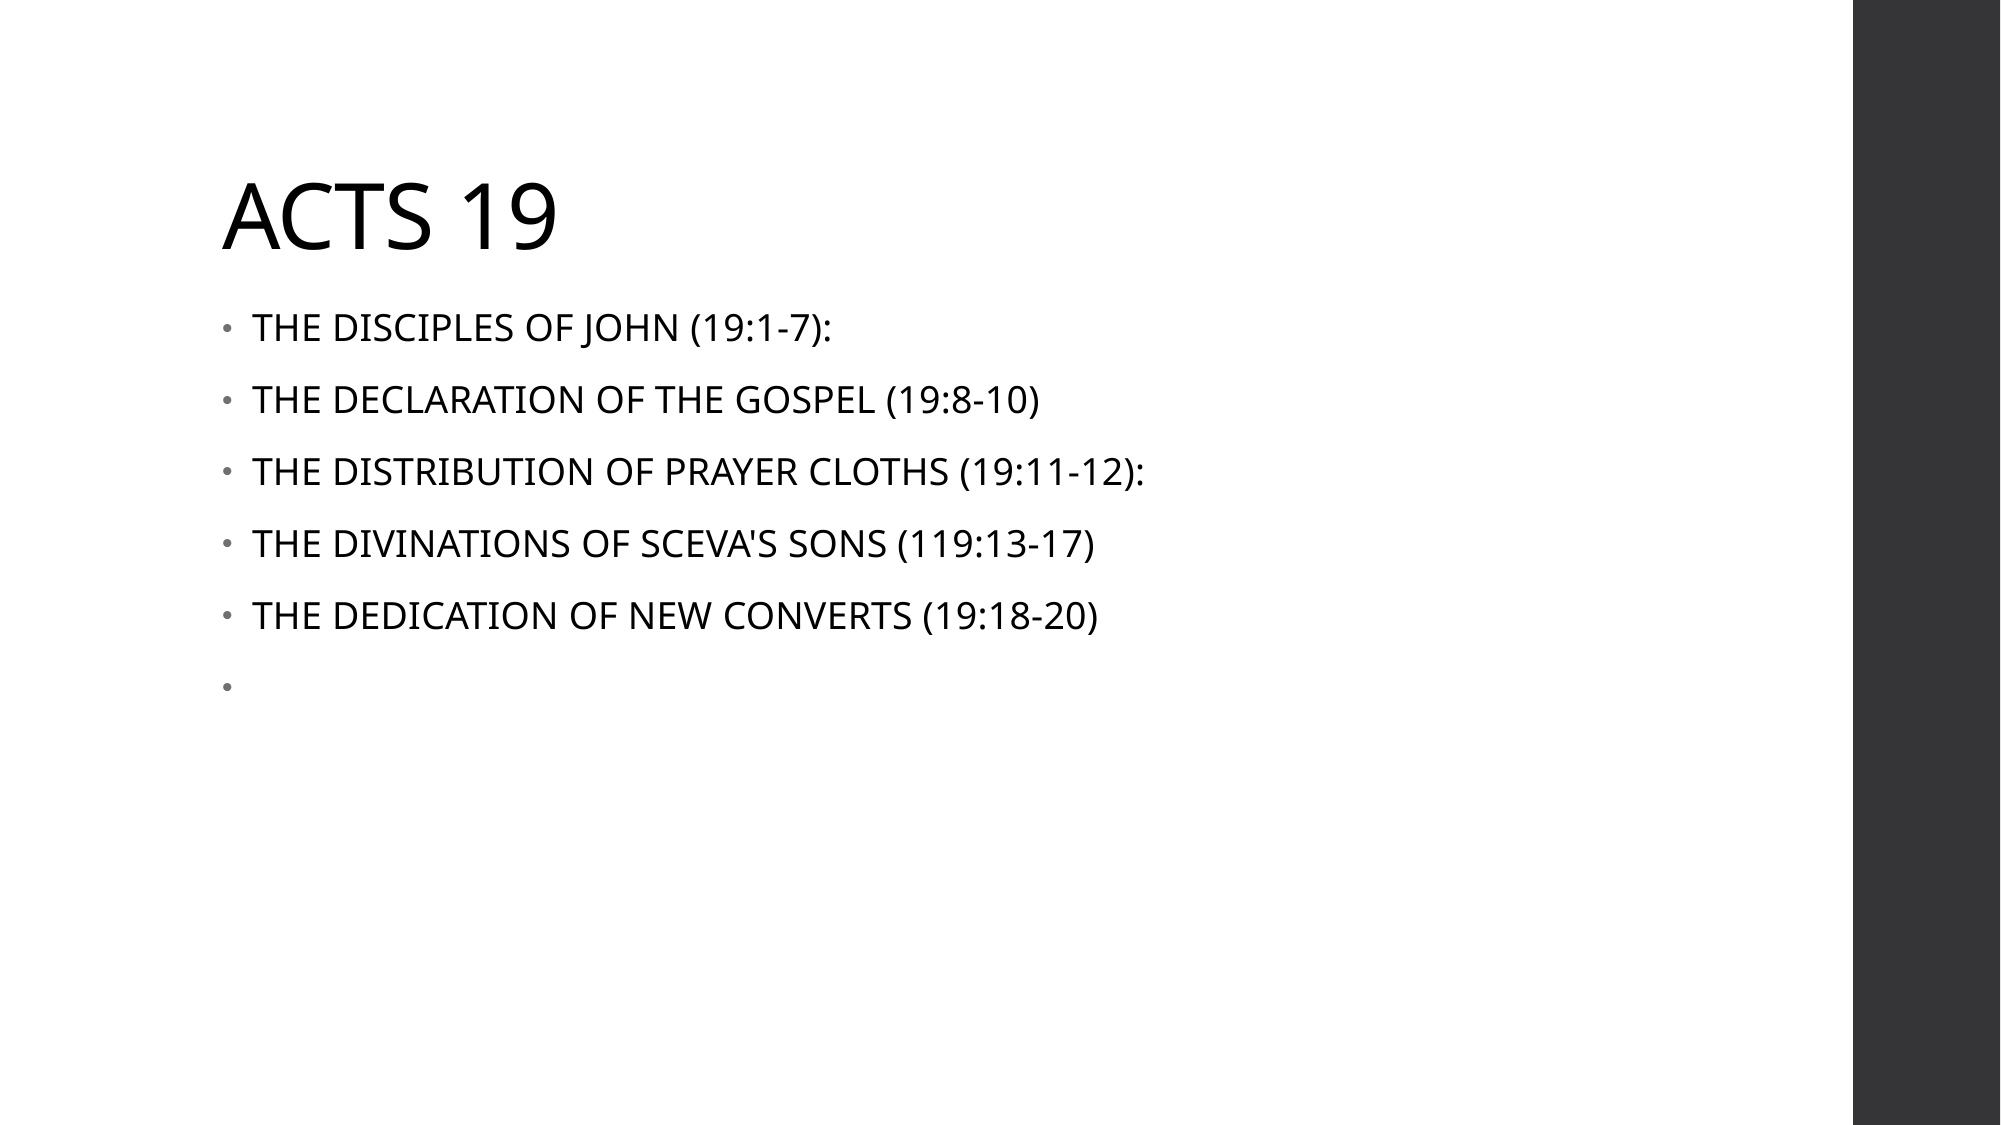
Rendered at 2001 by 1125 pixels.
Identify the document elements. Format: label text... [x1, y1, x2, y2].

list THE DISCIPLES OF JOHN (19:1-7): THE DECLARATION OF THE GOSPEL (19:8-10) THE DISTRIBUTION OF PRAYER CLOTHS (19:11-12): THE DIVINATIONS OF SCEVA'S SONS (119:13-17) THE DEDICATION OF NEW CONVERTS (19:18-20) [206, 299, 1617, 1014]
title ACTS 19 [206, 60, 1797, 278]
